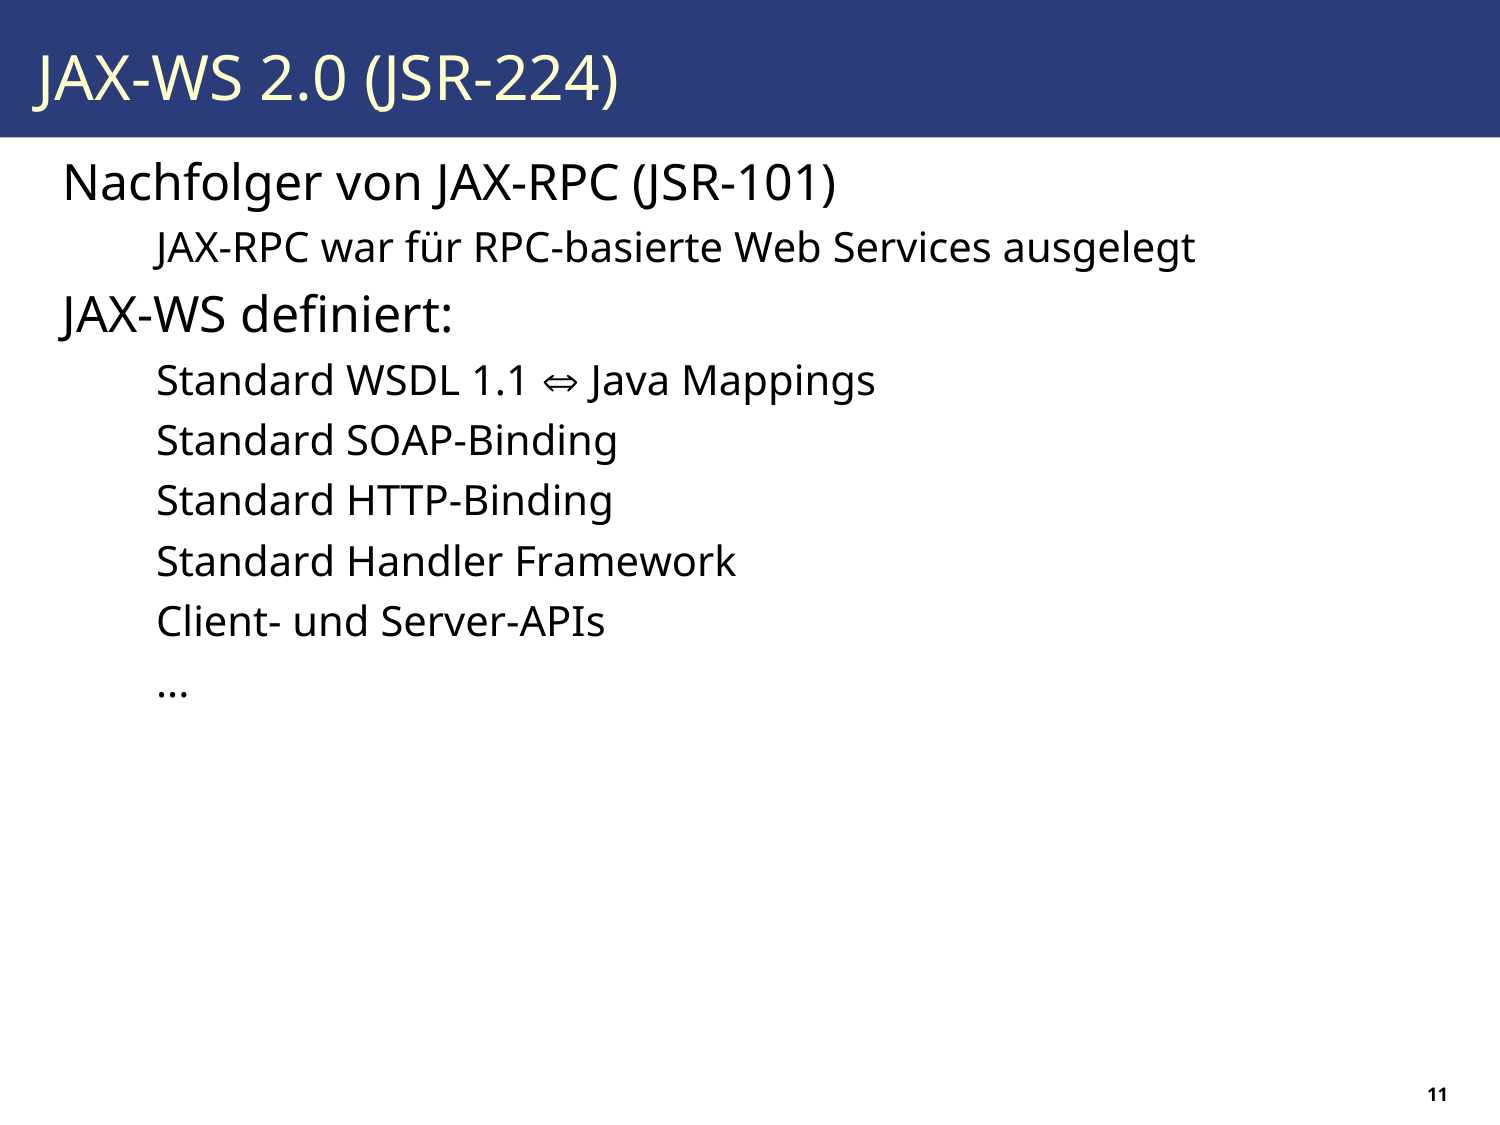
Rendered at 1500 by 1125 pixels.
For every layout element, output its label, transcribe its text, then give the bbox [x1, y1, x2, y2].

text_box <Nummer> [1412, 1077, 1500, 1117]
text_box Nachfolger von JAX-RPC (JSR-101)‏ JAX-RPC war für RPC-basierte Web Services ausgelegt JAX-WS definiert: Standard WSDL 1.1 ⇔ Java Mappings Standard SOAP-Binding Standard HTTP-Binding Standard Handler Framework Client- und Server-APIs ... [62, 149, 1450, 1088]
text_box JAX-WS 2.0 (JSR-224)‏ [37, 0, 1476, 158]
